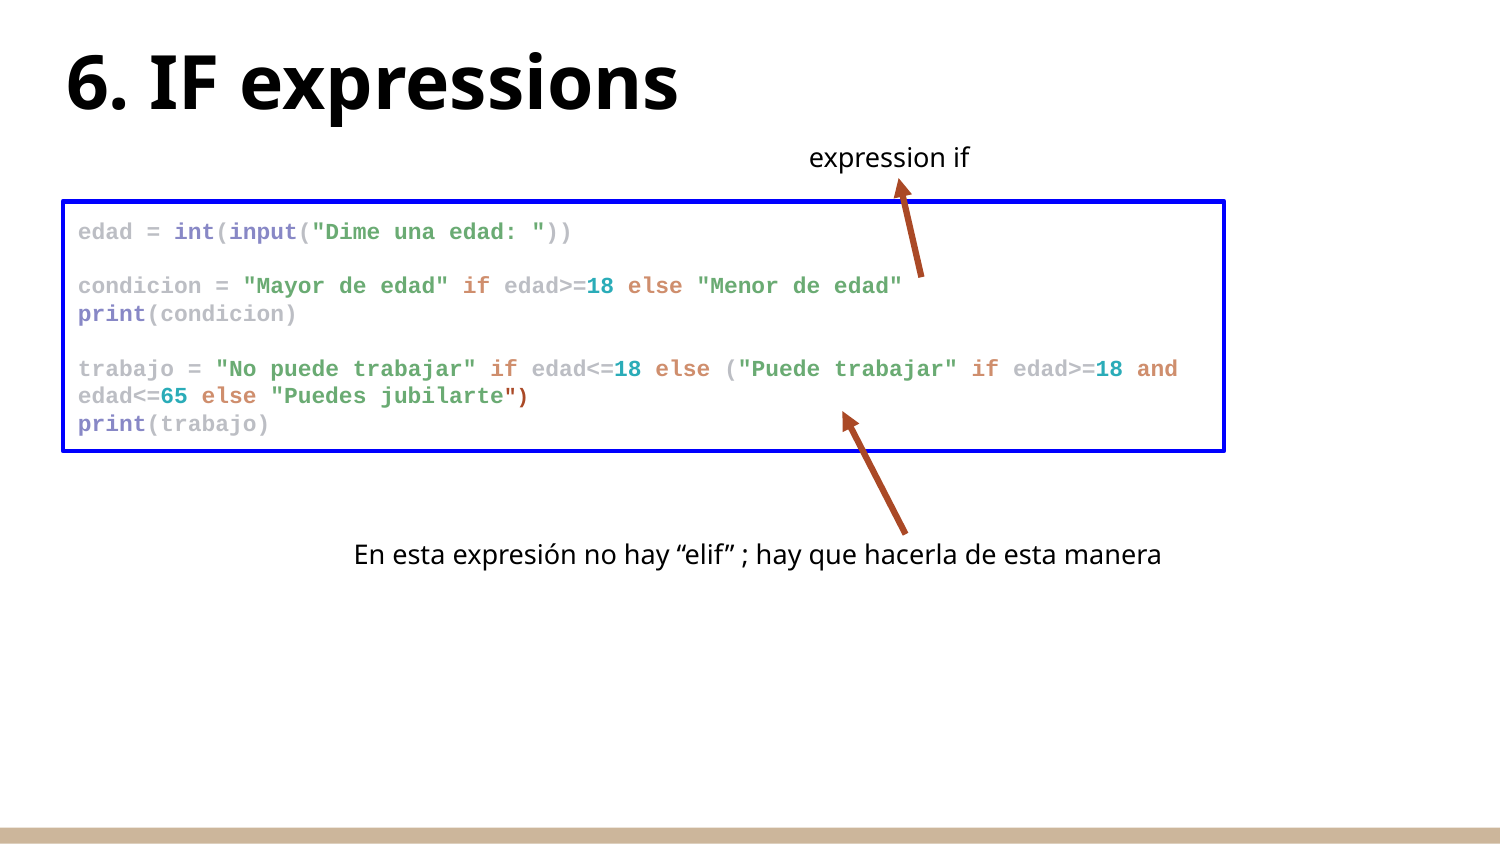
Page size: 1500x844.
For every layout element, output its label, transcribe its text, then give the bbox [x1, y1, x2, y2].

text_box edad = int(input("Dime una edad: ")) condicion = "Mayor de edad" if edad>=18 else "Menor de edad" print(condicion) trabajo = "No puede trabajar" if edad<=18 else ("Puede trabajar" if edad>=18 and edad<=65 else "Puedes jubilarte") print(trabajo) [62, 201, 1225, 451]
text_box En esta expresión no hay “elif” ; hay que hacerla de esta manera [283, 522, 1233, 605]
title 6. IF expressions [51, 51, 1449, 140]
text_box expression if [786, 125, 993, 208]
